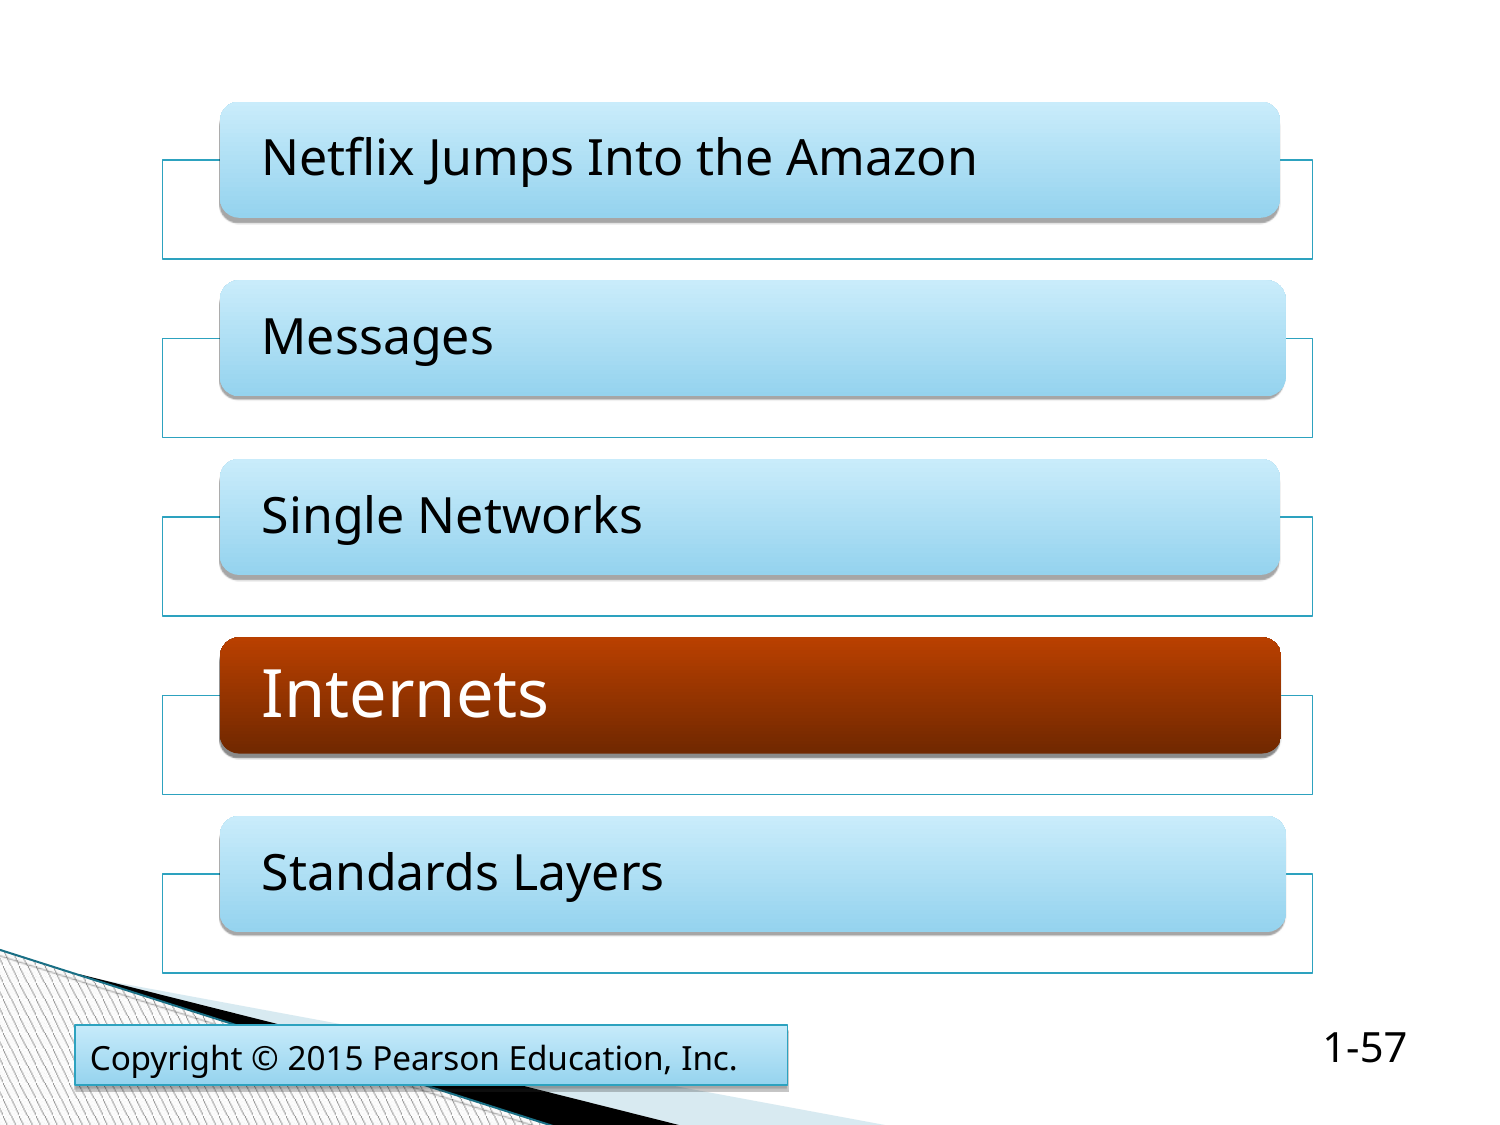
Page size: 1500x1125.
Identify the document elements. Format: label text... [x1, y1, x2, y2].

text_box Internets [219, 637, 1282, 754]
text_box Messages [219, 280, 1286, 397]
picture [0, 952, 543, 1125]
text_box [162, 516, 1313, 617]
text_box Standards Layers [219, 815, 1286, 933]
text_box Netflix Jumps Into the Amazon [219, 101, 1280, 218]
text_box Single Networks [219, 458, 1280, 576]
text_box [162, 159, 1313, 259]
slide_number 1-<number> [1275, 1025, 1423, 1085]
footer Copyright © 2015 Pearson Education, Inc. [75, 1025, 788, 1085]
text_box [162, 695, 1313, 795]
text_box [162, 338, 1313, 438]
text_box [162, 874, 1313, 974]
